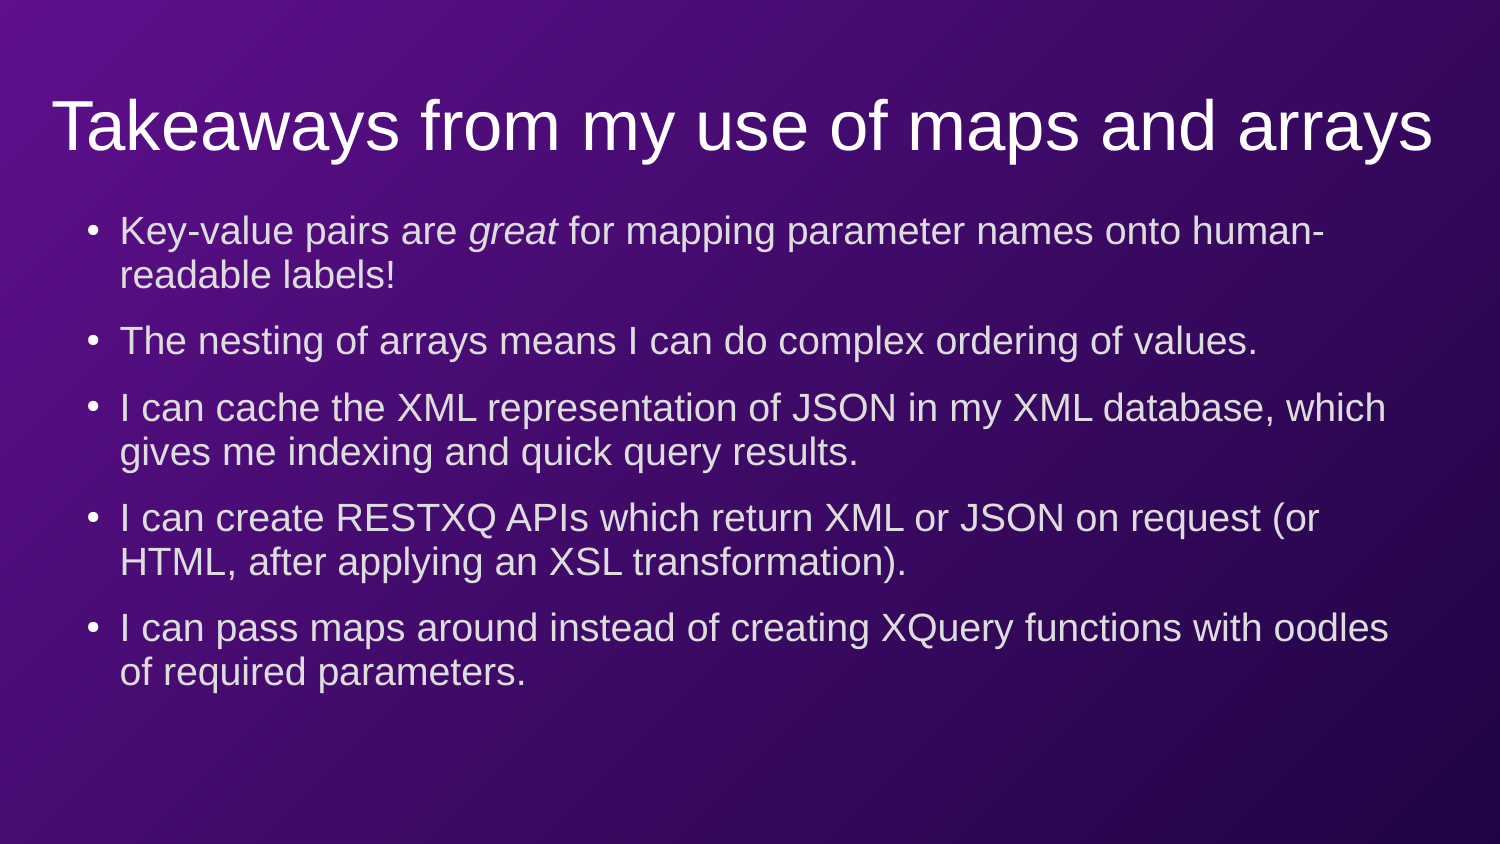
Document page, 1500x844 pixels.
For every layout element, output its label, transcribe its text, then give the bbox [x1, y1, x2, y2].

list Key-value pairs are great for mapping parameter names onto human-readable labels! The nesting of arrays means I can do complex ordering of values. I can cache the XML representation of JSON in my XML database, which gives me indexing and quick query results. I can create RESTXQ APIs which return XML or JSON on request (or HTML, after applying an XSL transformation). I can pass maps around instead of creating XQuery functions with oodles of required parameters. [75, 209, 1425, 699]
title Takeaways from my use of maps and arrays [51, 86, 1449, 423]
